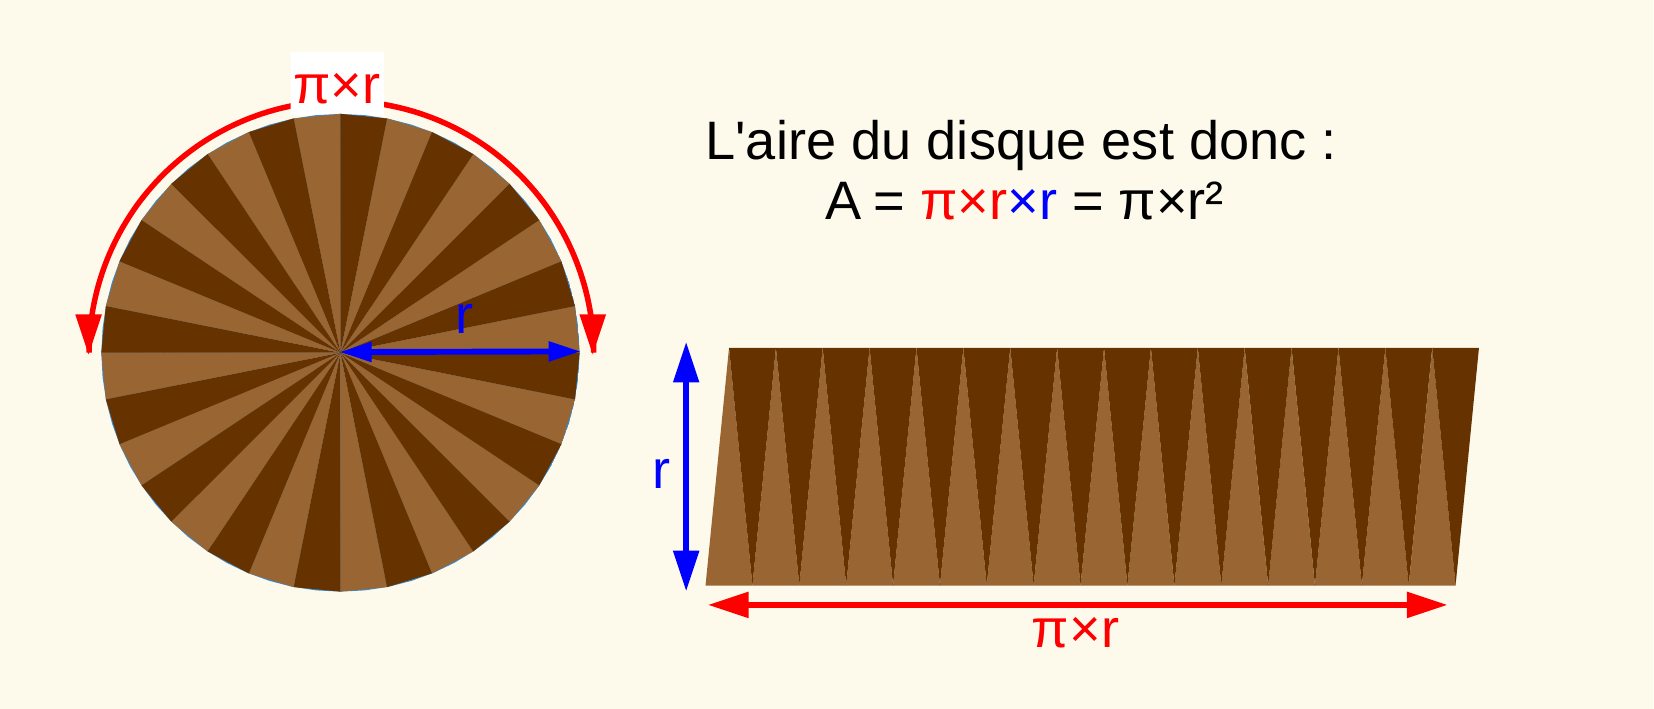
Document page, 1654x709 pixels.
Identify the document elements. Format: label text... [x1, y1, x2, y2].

text_box L'aire du disque est donc : A = π×r×r = π×r² [690, 102, 1359, 239]
text_box π×r [1028, 595, 1123, 660]
text_box r [637, 431, 720, 508]
text_box [101, 113, 580, 592]
text_box r [440, 277, 530, 451]
text_box [89, 103, 290, 314]
text_box [384, 101, 594, 314]
text_box π×r [290, 51, 384, 116]
text_box [705, 347, 1479, 586]
